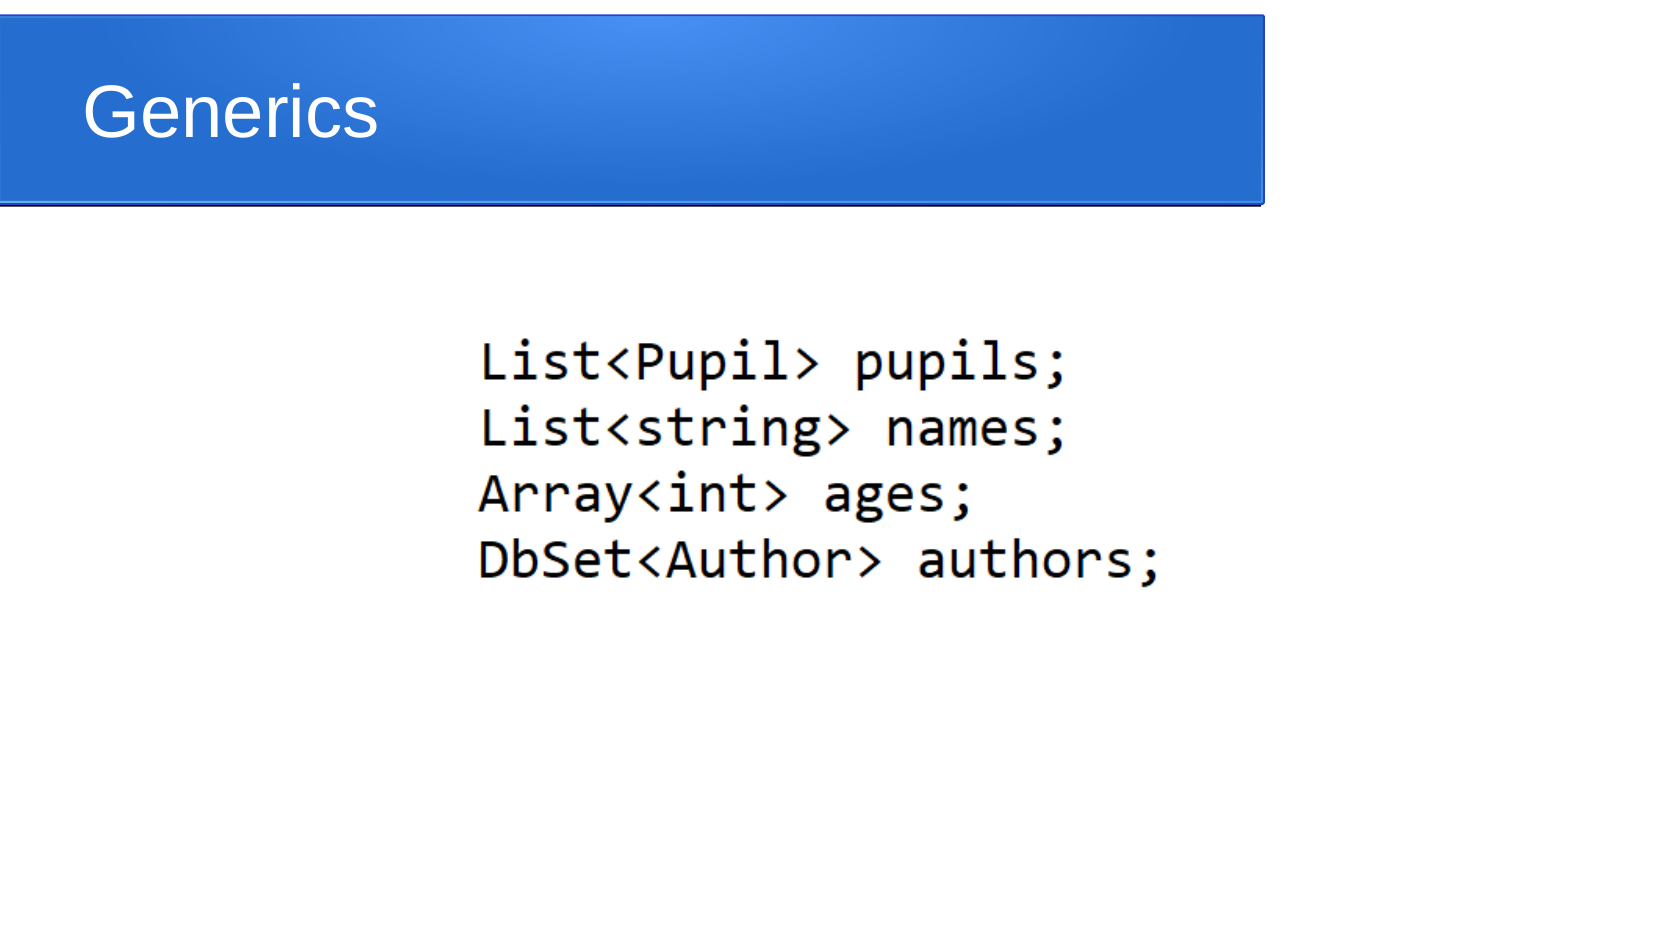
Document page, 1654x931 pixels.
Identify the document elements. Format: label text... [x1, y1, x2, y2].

title Generics [82, 35, 1235, 189]
picture [472, 331, 1190, 603]
